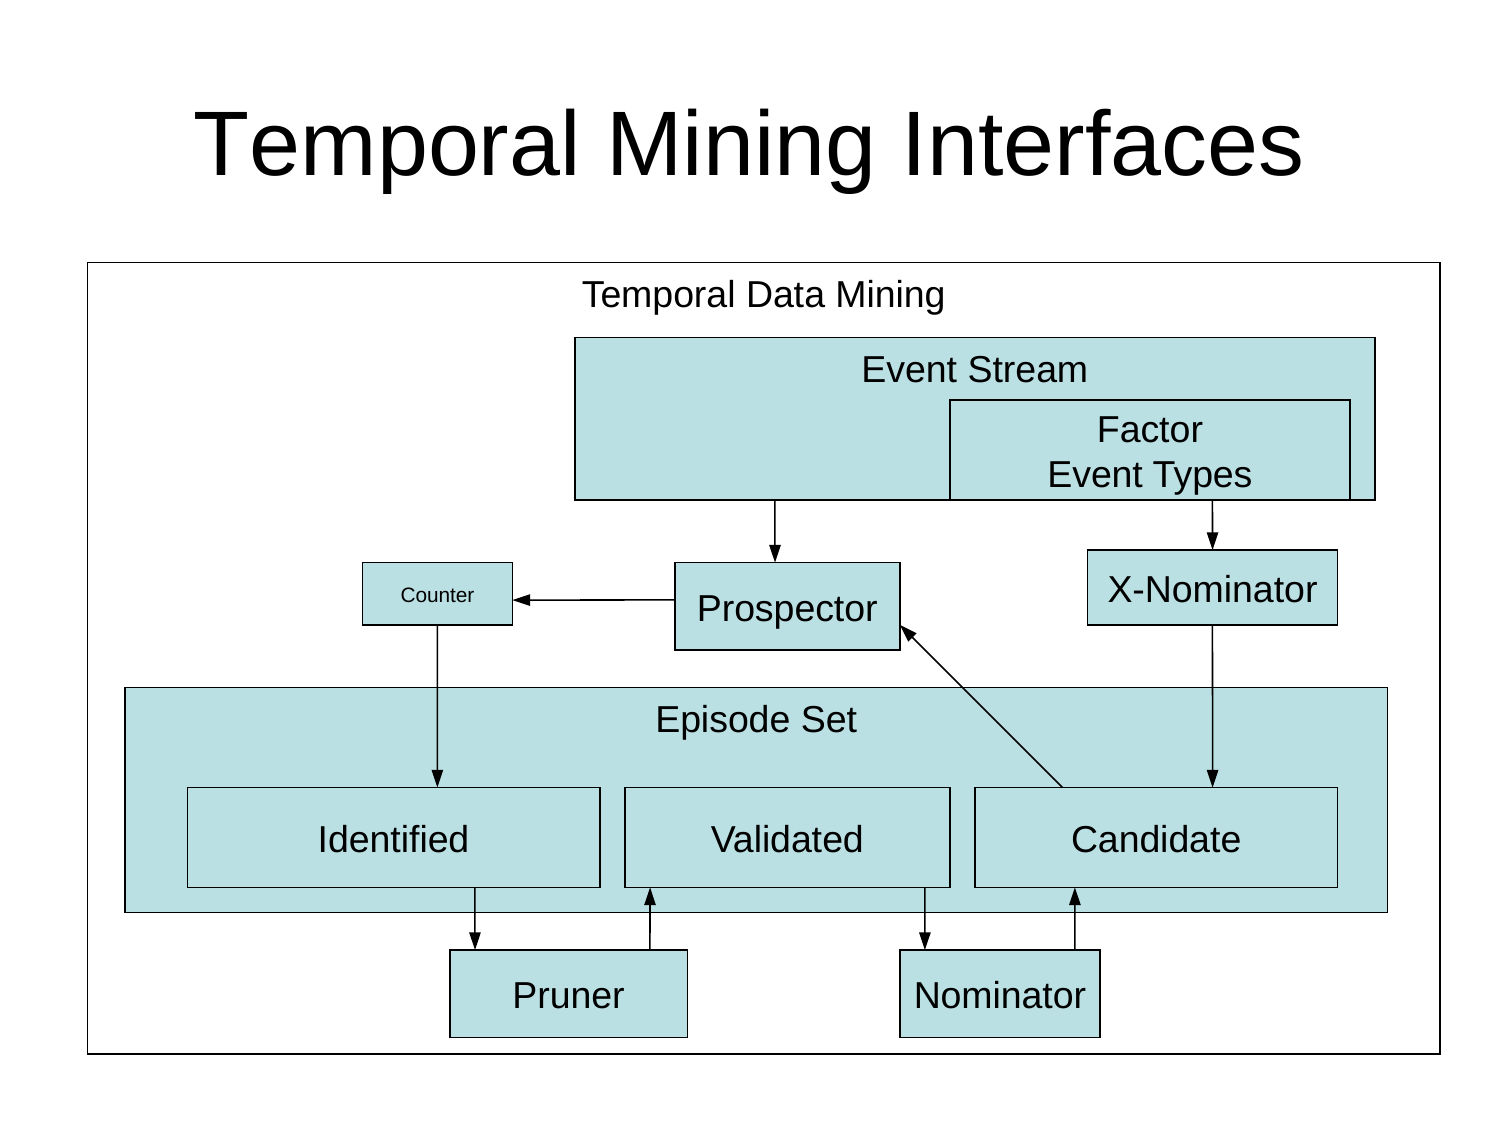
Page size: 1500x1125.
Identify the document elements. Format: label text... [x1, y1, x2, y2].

text_box Temporal Data Mining [88, 262, 1440, 1054]
text_box Prospector [675, 563, 900, 650]
title Temporal Mining Interfaces [75, 45, 1426, 233]
text_box Validated [625, 787, 950, 887]
text_box X-Nominator [1087, 550, 1337, 625]
text_box Pruner [450, 950, 688, 1038]
text_box Candidate [975, 787, 1338, 887]
text_box Factor Event Types [950, 400, 1350, 500]
text_box Counter [362, 563, 513, 625]
text_box Nominator [900, 950, 1100, 1038]
text_box Identified [187, 787, 600, 887]
